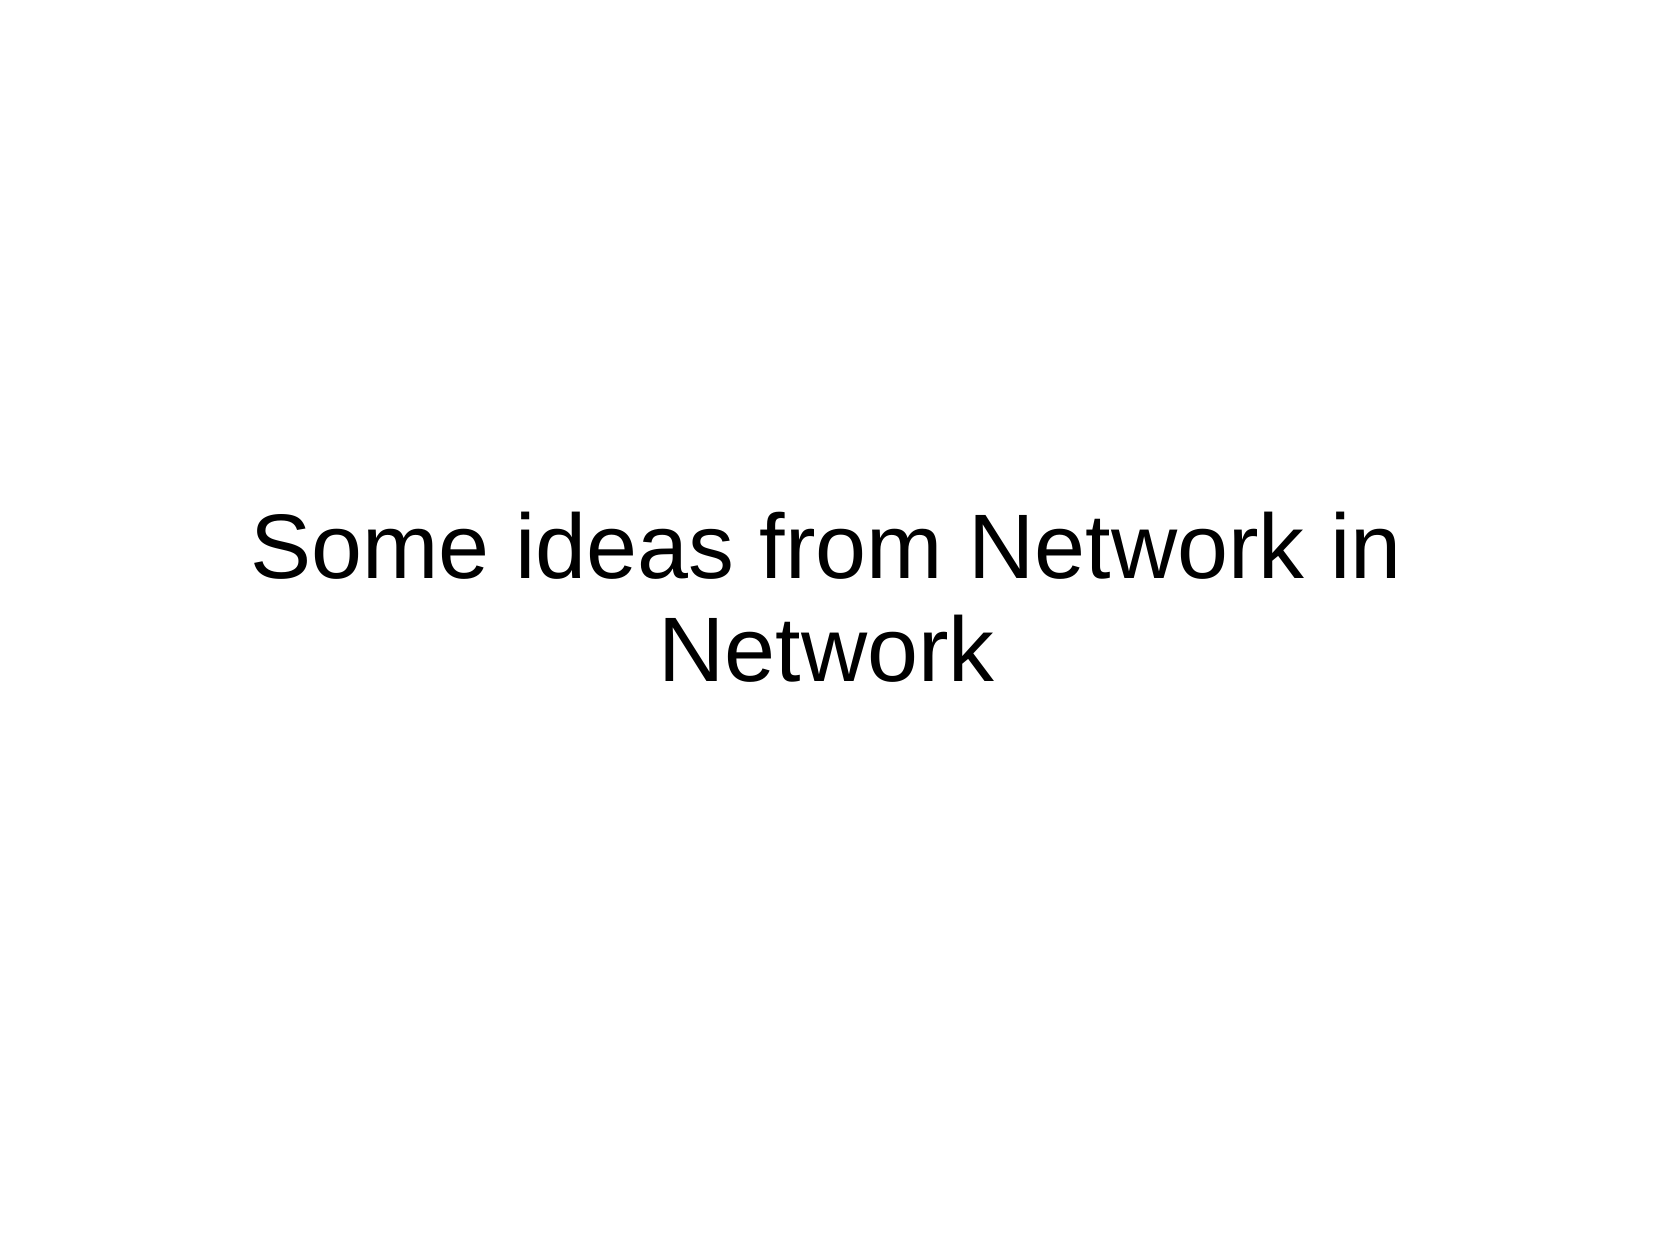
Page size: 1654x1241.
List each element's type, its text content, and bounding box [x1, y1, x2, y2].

title Some ideas from Network in Network [82, 495, 1571, 703]
